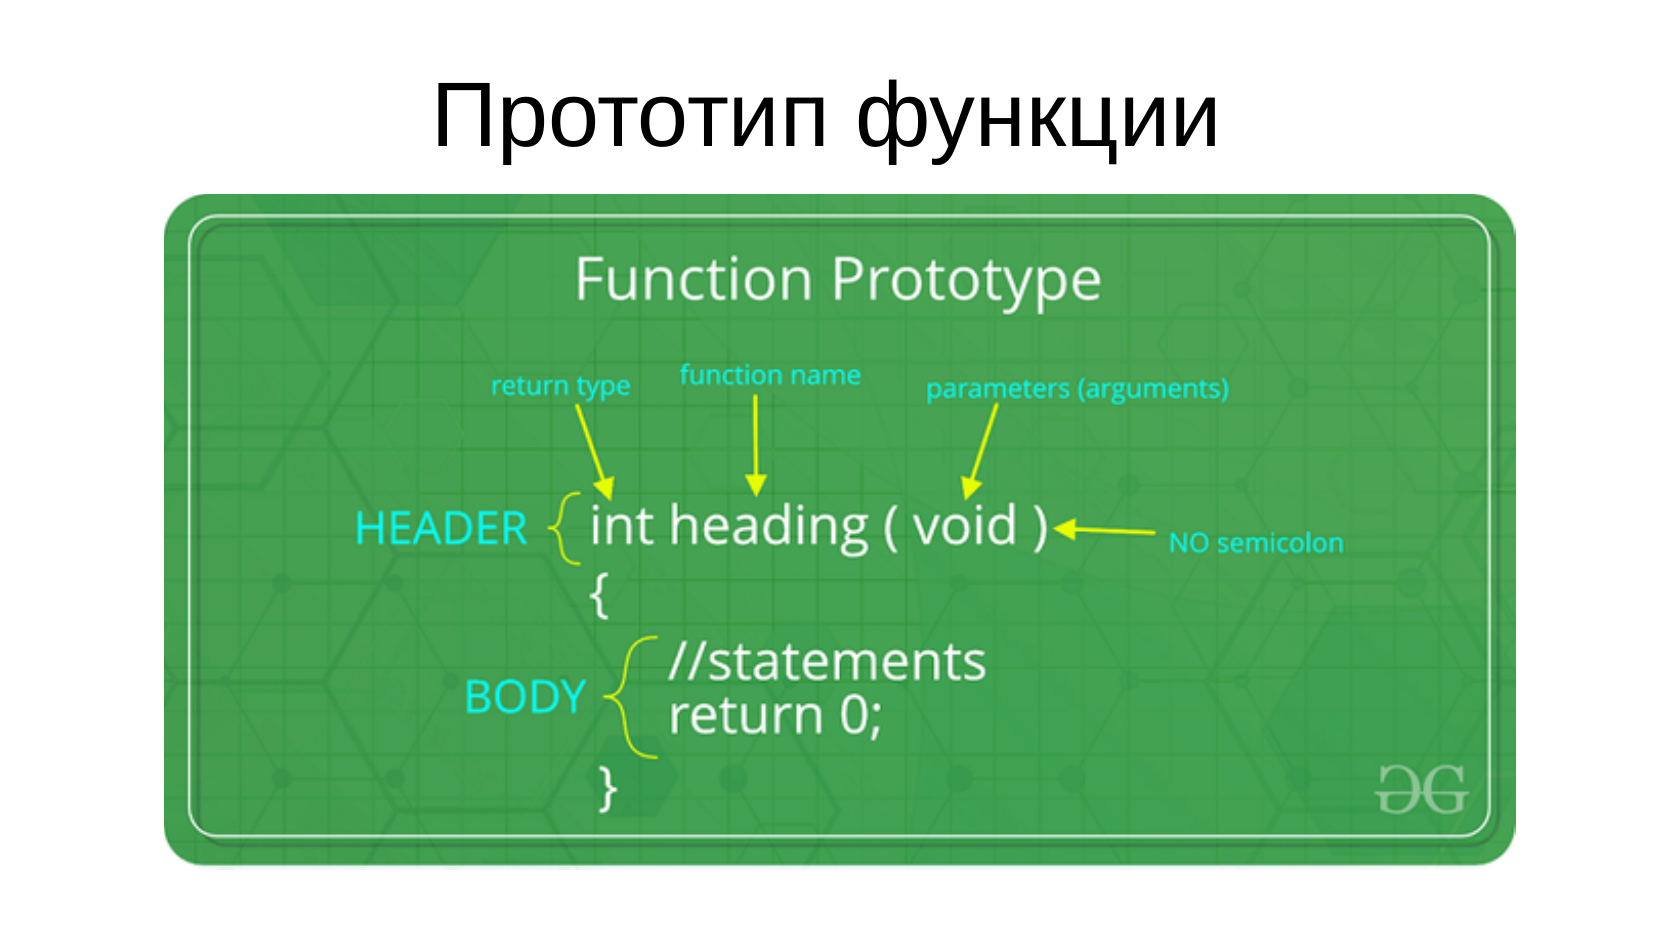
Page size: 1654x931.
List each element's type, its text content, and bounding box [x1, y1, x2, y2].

picture [164, 194, 1516, 871]
title Прототип функции [82, 37, 1571, 193]
